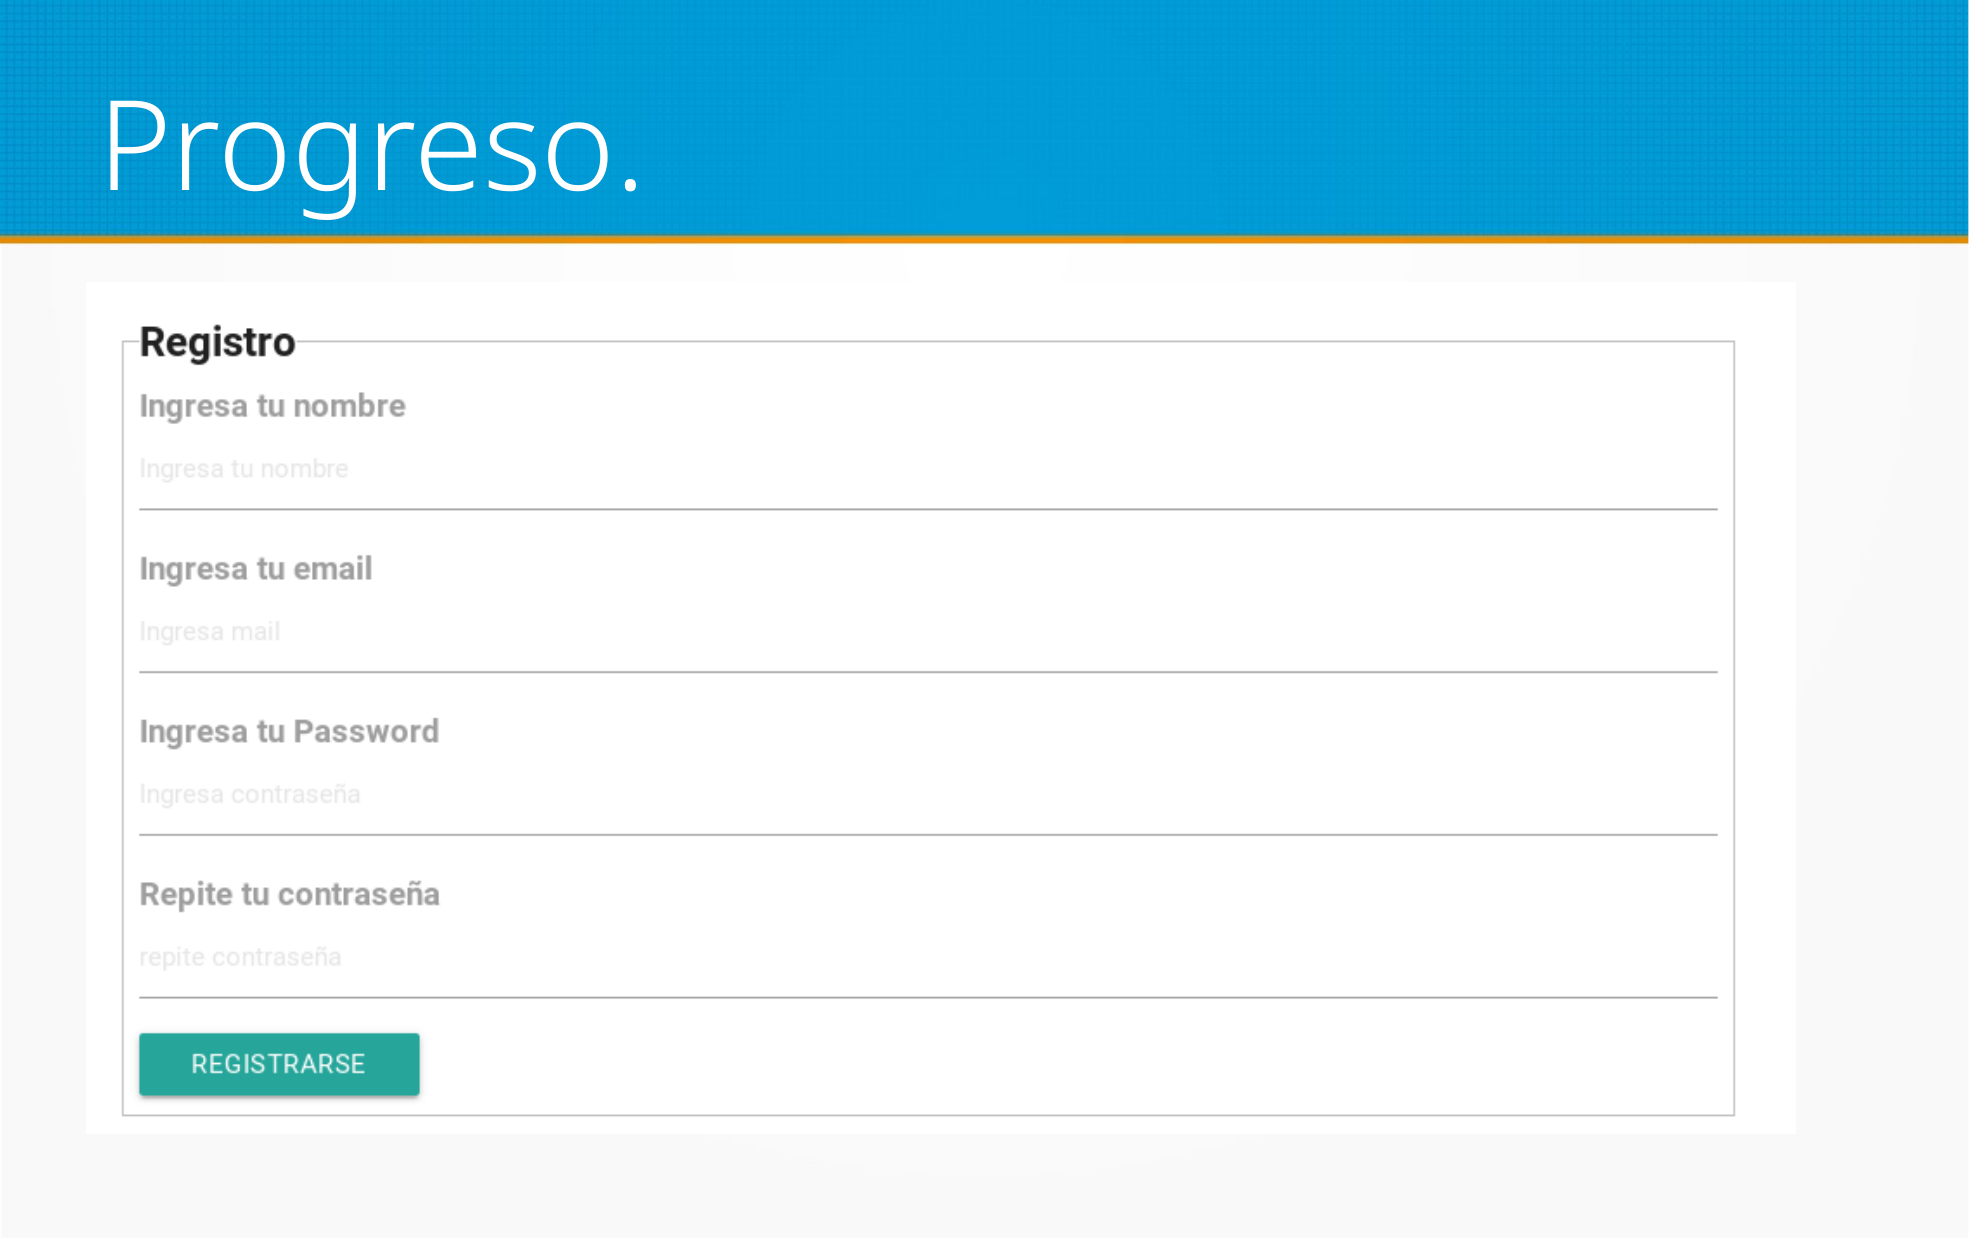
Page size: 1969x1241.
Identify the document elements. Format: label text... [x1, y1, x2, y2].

picture [0, 233, 1969, 1241]
title Progreso. [98, 19, 1870, 227]
